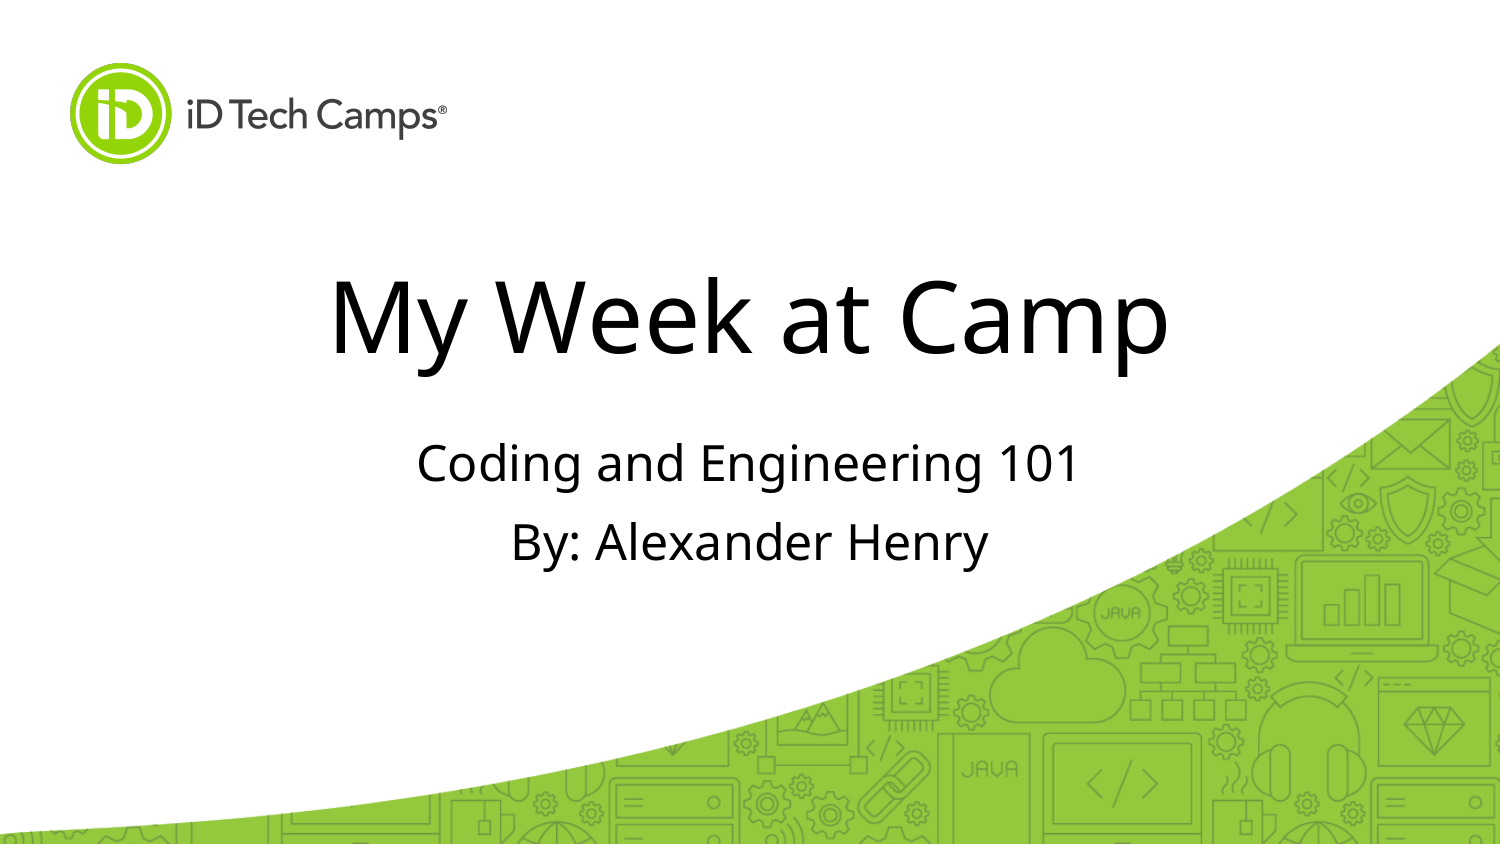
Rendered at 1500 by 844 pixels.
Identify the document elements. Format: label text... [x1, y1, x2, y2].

picture [0, 0, 1500, 844]
text_box By: Alexander Henry [12, 474, 1488, 606]
text_box Coding and Engineering 101 [12, 395, 1488, 474]
text_box My Week at Camp [51, 205, 1449, 395]
